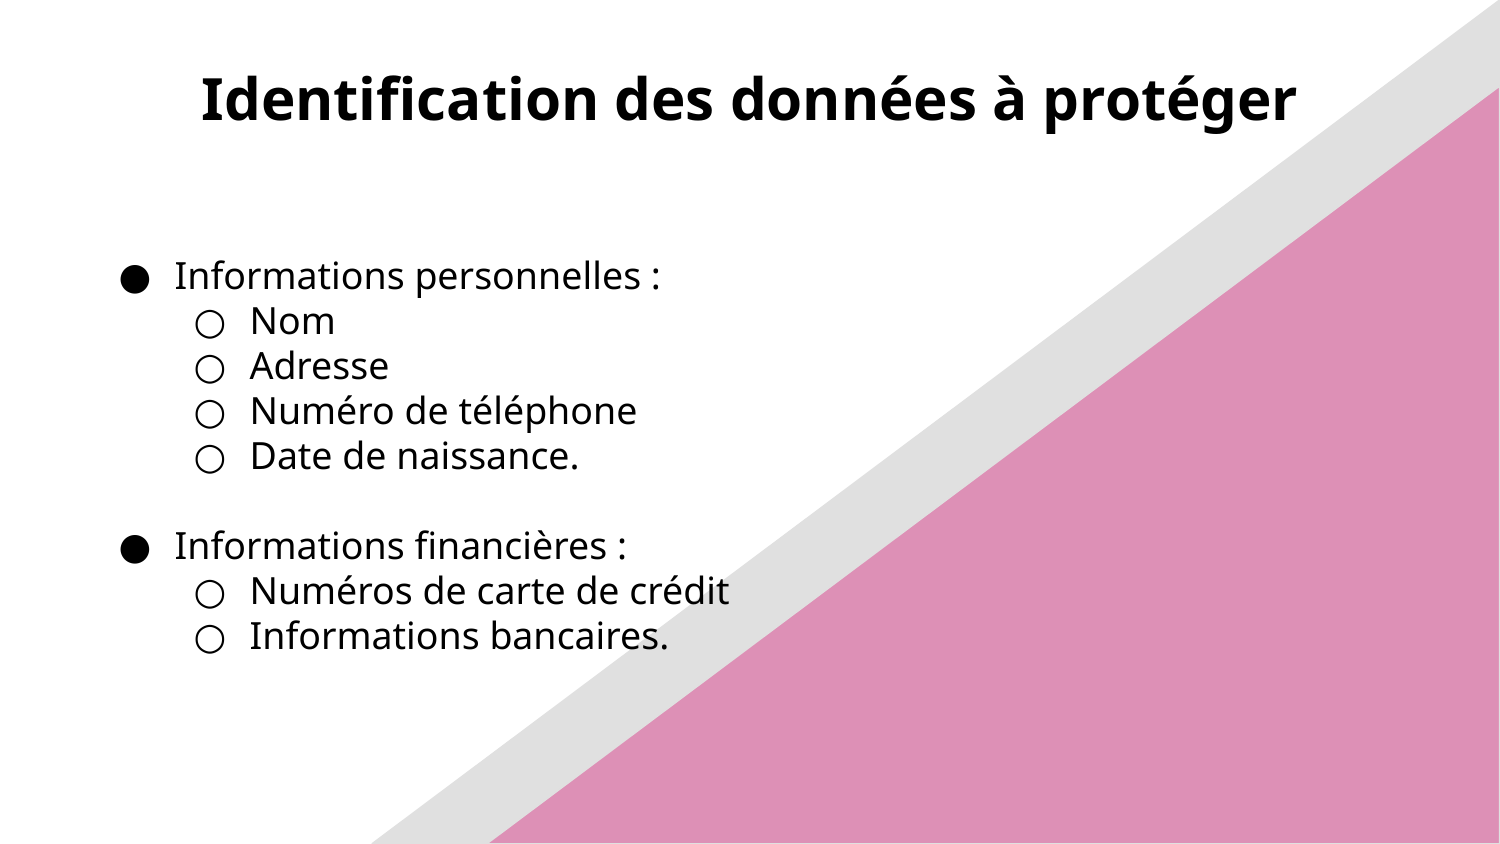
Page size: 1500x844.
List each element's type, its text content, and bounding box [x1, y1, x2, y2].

text_box Informations personnelles : Nom Adresse Numéro de téléphone Date de naissance. Informations financières : Numéros de carte de crédit Informations bancaires. [84, 237, 1416, 693]
title Identification des données à protéger [58, 46, 1442, 141]
text_box [372, 0, 1500, 844]
